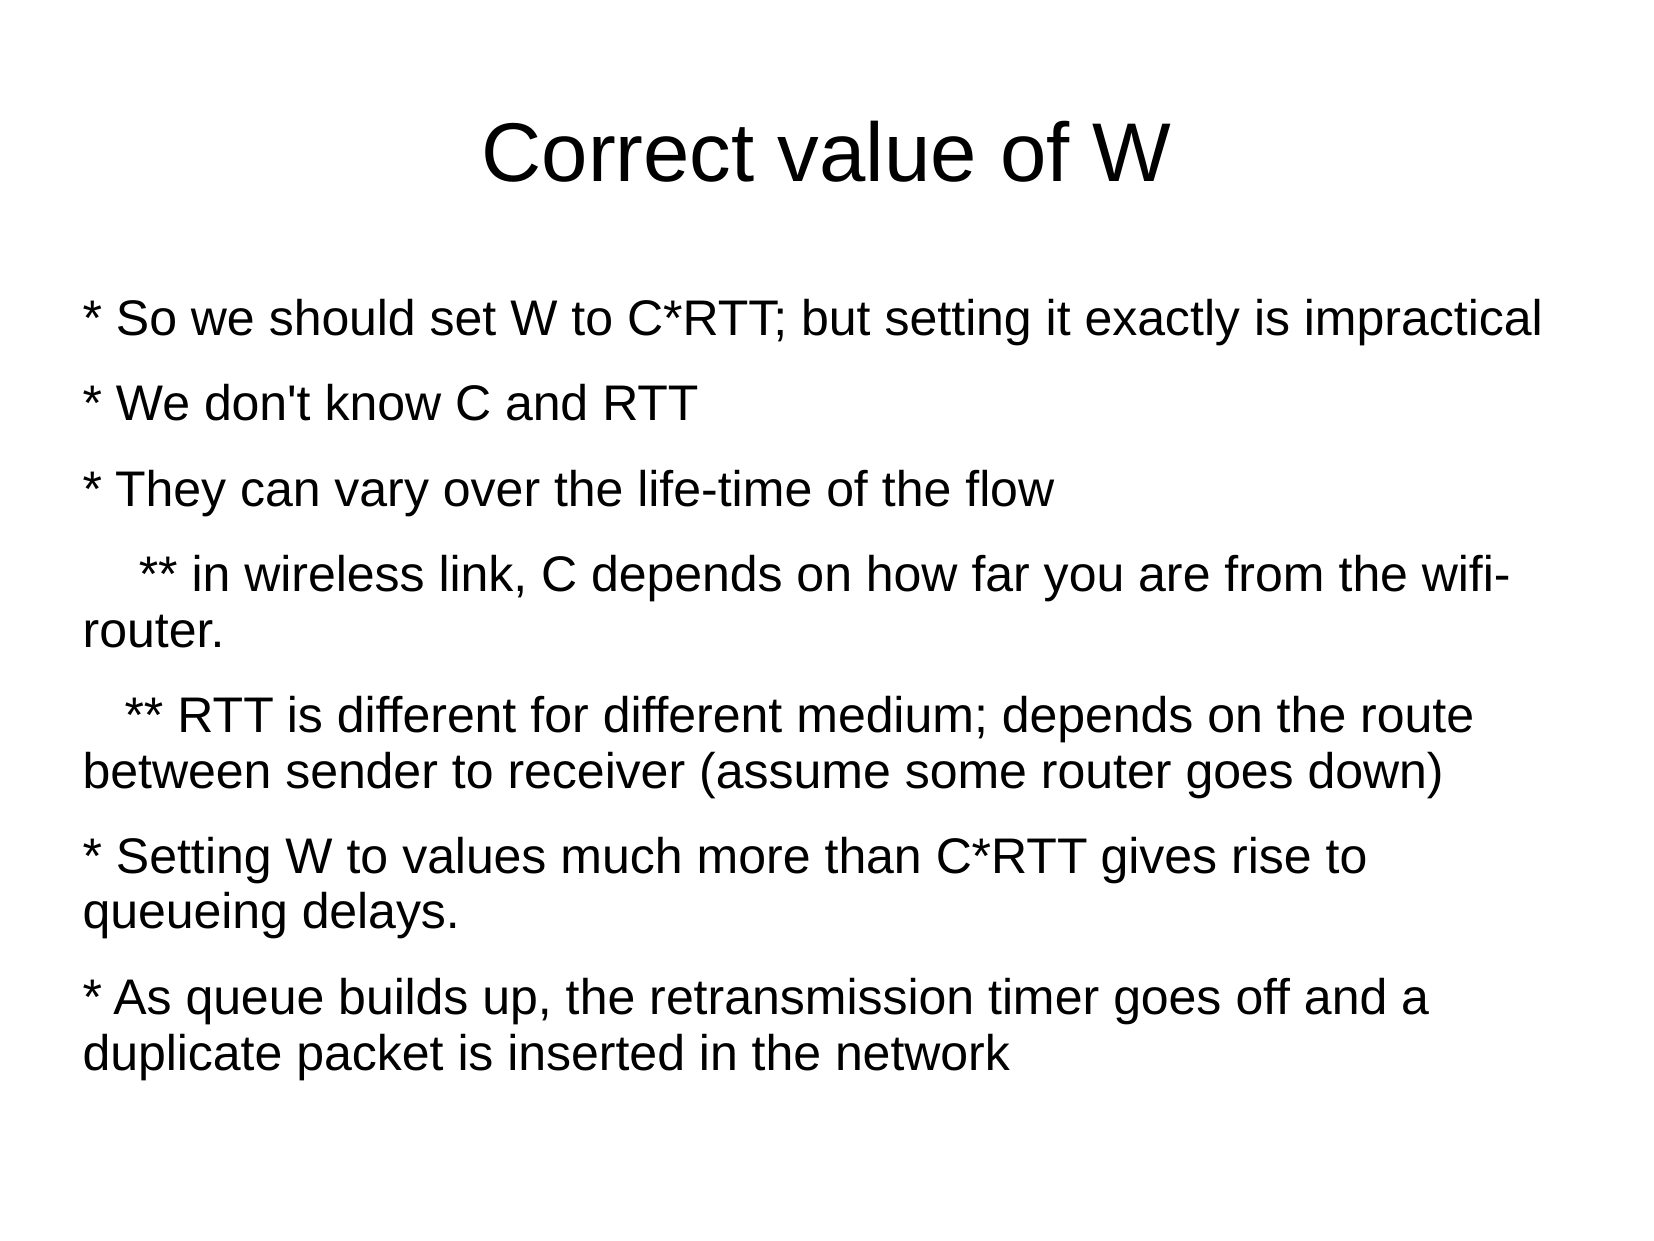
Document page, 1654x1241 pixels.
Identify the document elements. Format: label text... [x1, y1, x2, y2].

title Correct value of W [82, 49, 1571, 257]
list * So we should set W to C*RTT; but setting it exactly is impractical * We don't know C and RTT * They can vary over the life-time of the flow ** in wireless link, C depends on how far you are from the wifi-router. ** RTT is different for different medium; depends on the route between sender to receiver (assume some router goes down) * Setting W to values much more than C*RTT gives rise to queueing delays. * As queue builds up, the retransmission timer goes off and a duplicate packet is inserted in the network [82, 290, 1571, 1156]
